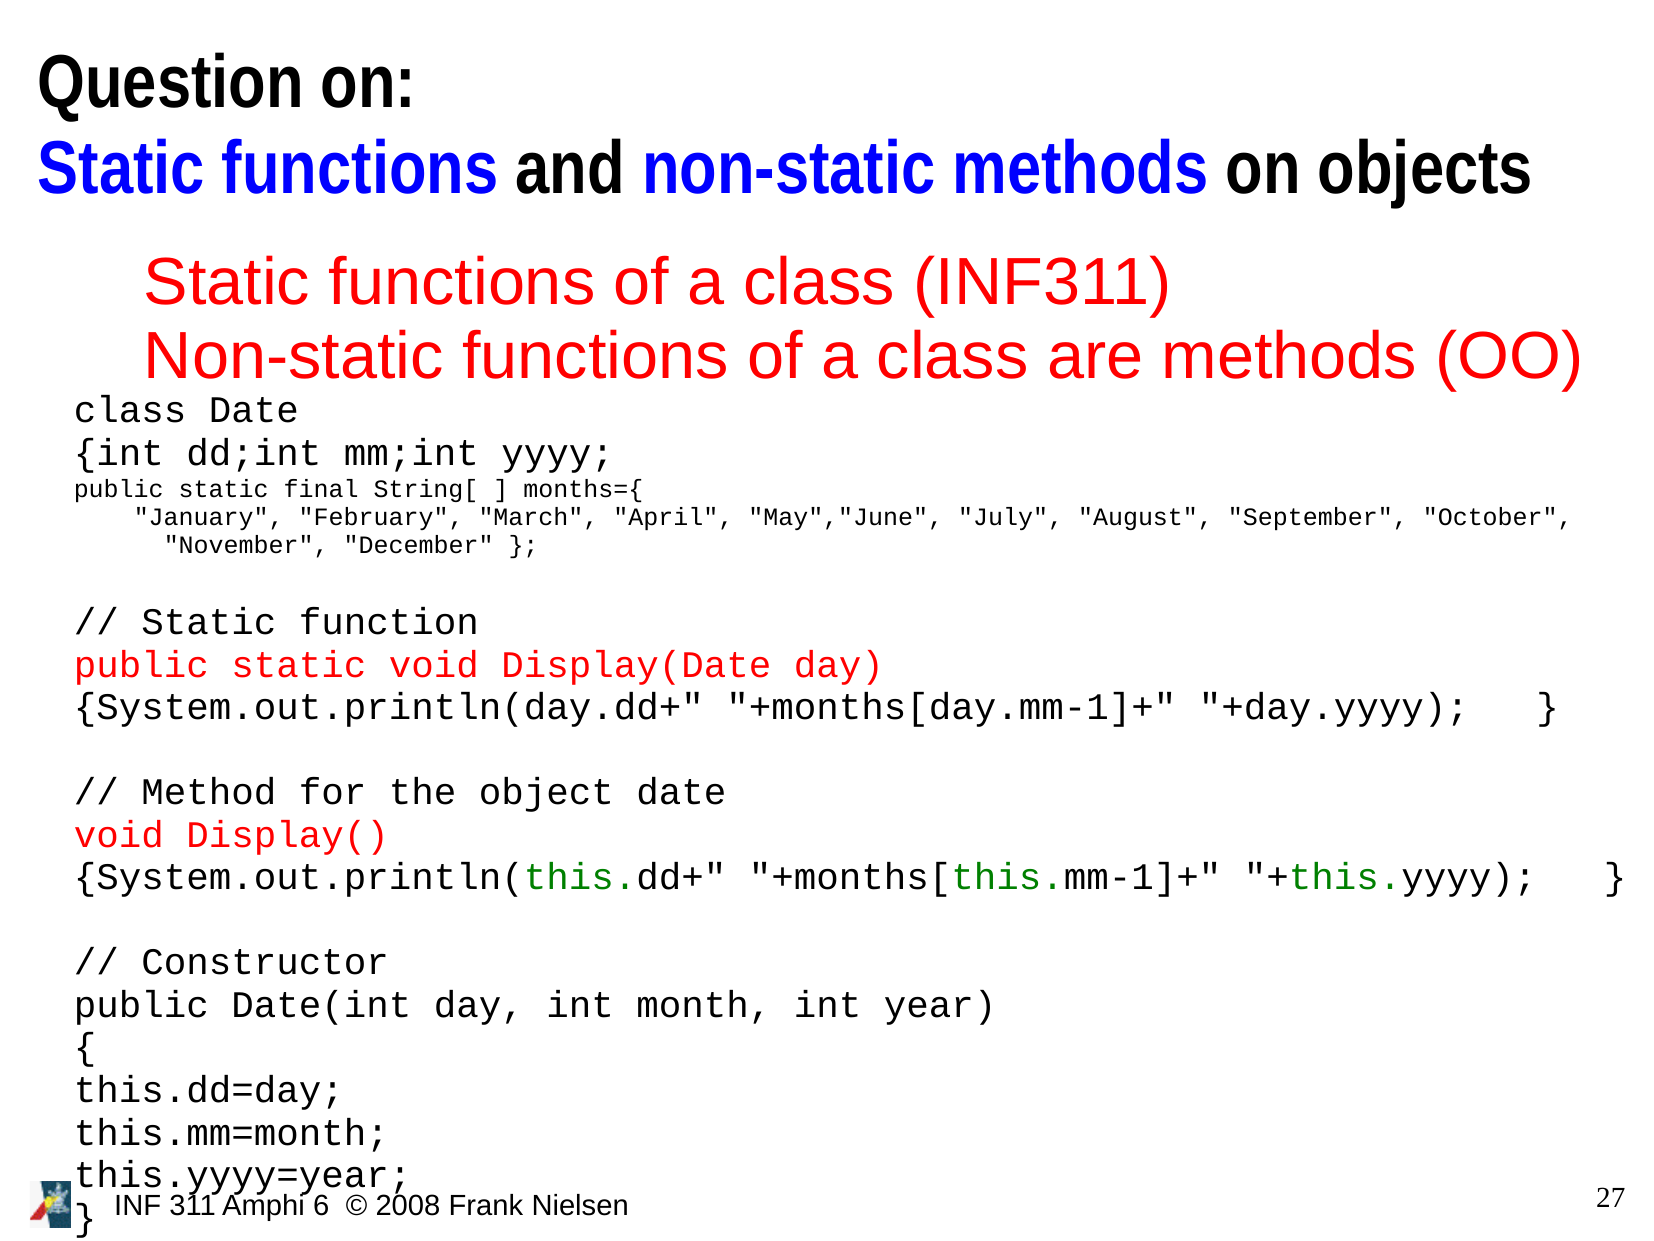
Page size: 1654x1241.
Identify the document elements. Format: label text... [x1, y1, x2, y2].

picture [29, 1181, 59, 1228]
text_box Static functions of a class (INF311) Non-static functions of a class are methods (OO) [110, 236, 1625, 383]
text_box Question on: Static functions and non-static methods on objects [22, 29, 1549, 217]
text_box class Date {int dd;int mm;int yyyy; public static final String[ ] months={ "January", "February", "March", "April", "May","June", "July", "August", "September", "October", "November", "December" }; // Static function public static void Display(Date day) {System.out.println(day.dd+" "+months[day.mm-1]+" "+day.yyyy); } // Method for the object date void Display() {System.out.println(this.dd+" "+months[this.mm-1]+" "+this.yyyy); } // Constructor public Date(int day, int month, int year) { this.dd=day; this.mm=month; this.yyyy=year; } } [59, 383, 1642, 1241]
